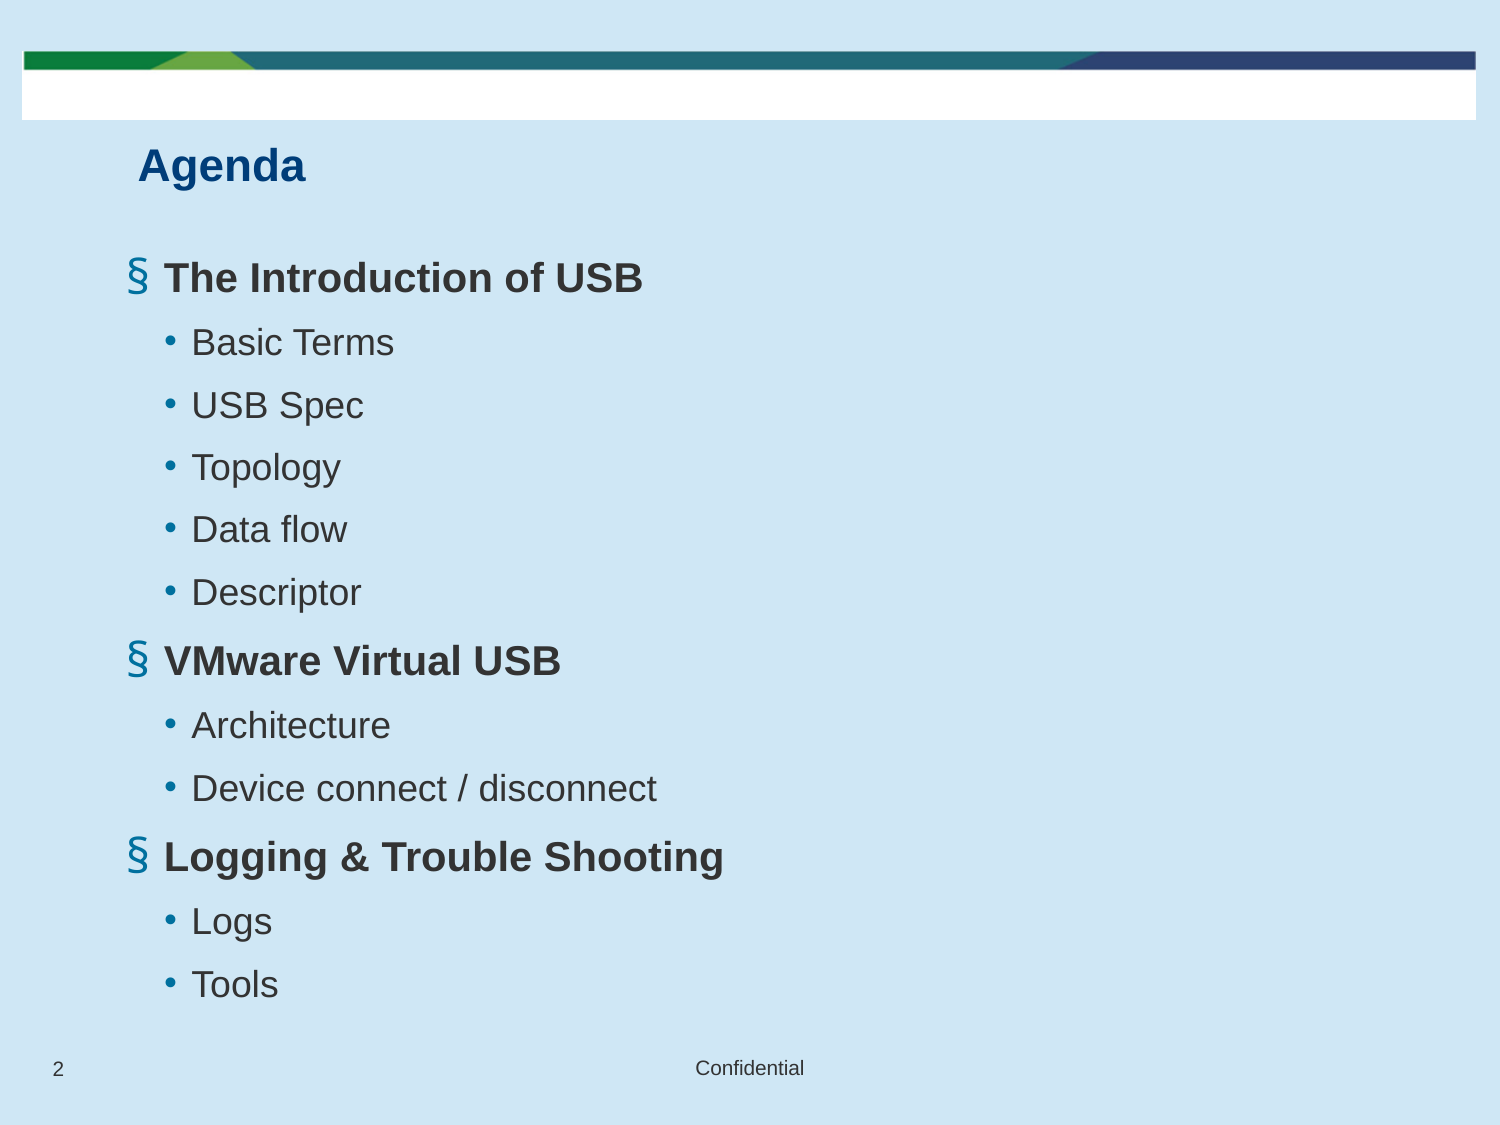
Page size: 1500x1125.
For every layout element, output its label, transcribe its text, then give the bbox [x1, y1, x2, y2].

picture [22, 51, 1476, 120]
list The Introduction of USB Basic Terms USB Spec Topology Data flow Descriptor VMware Virtual USB Architecture Device connect / disconnect Logging & Trouble Shooting Logs Tools [111, 243, 1357, 993]
title Agenda [123, 128, 1390, 209]
